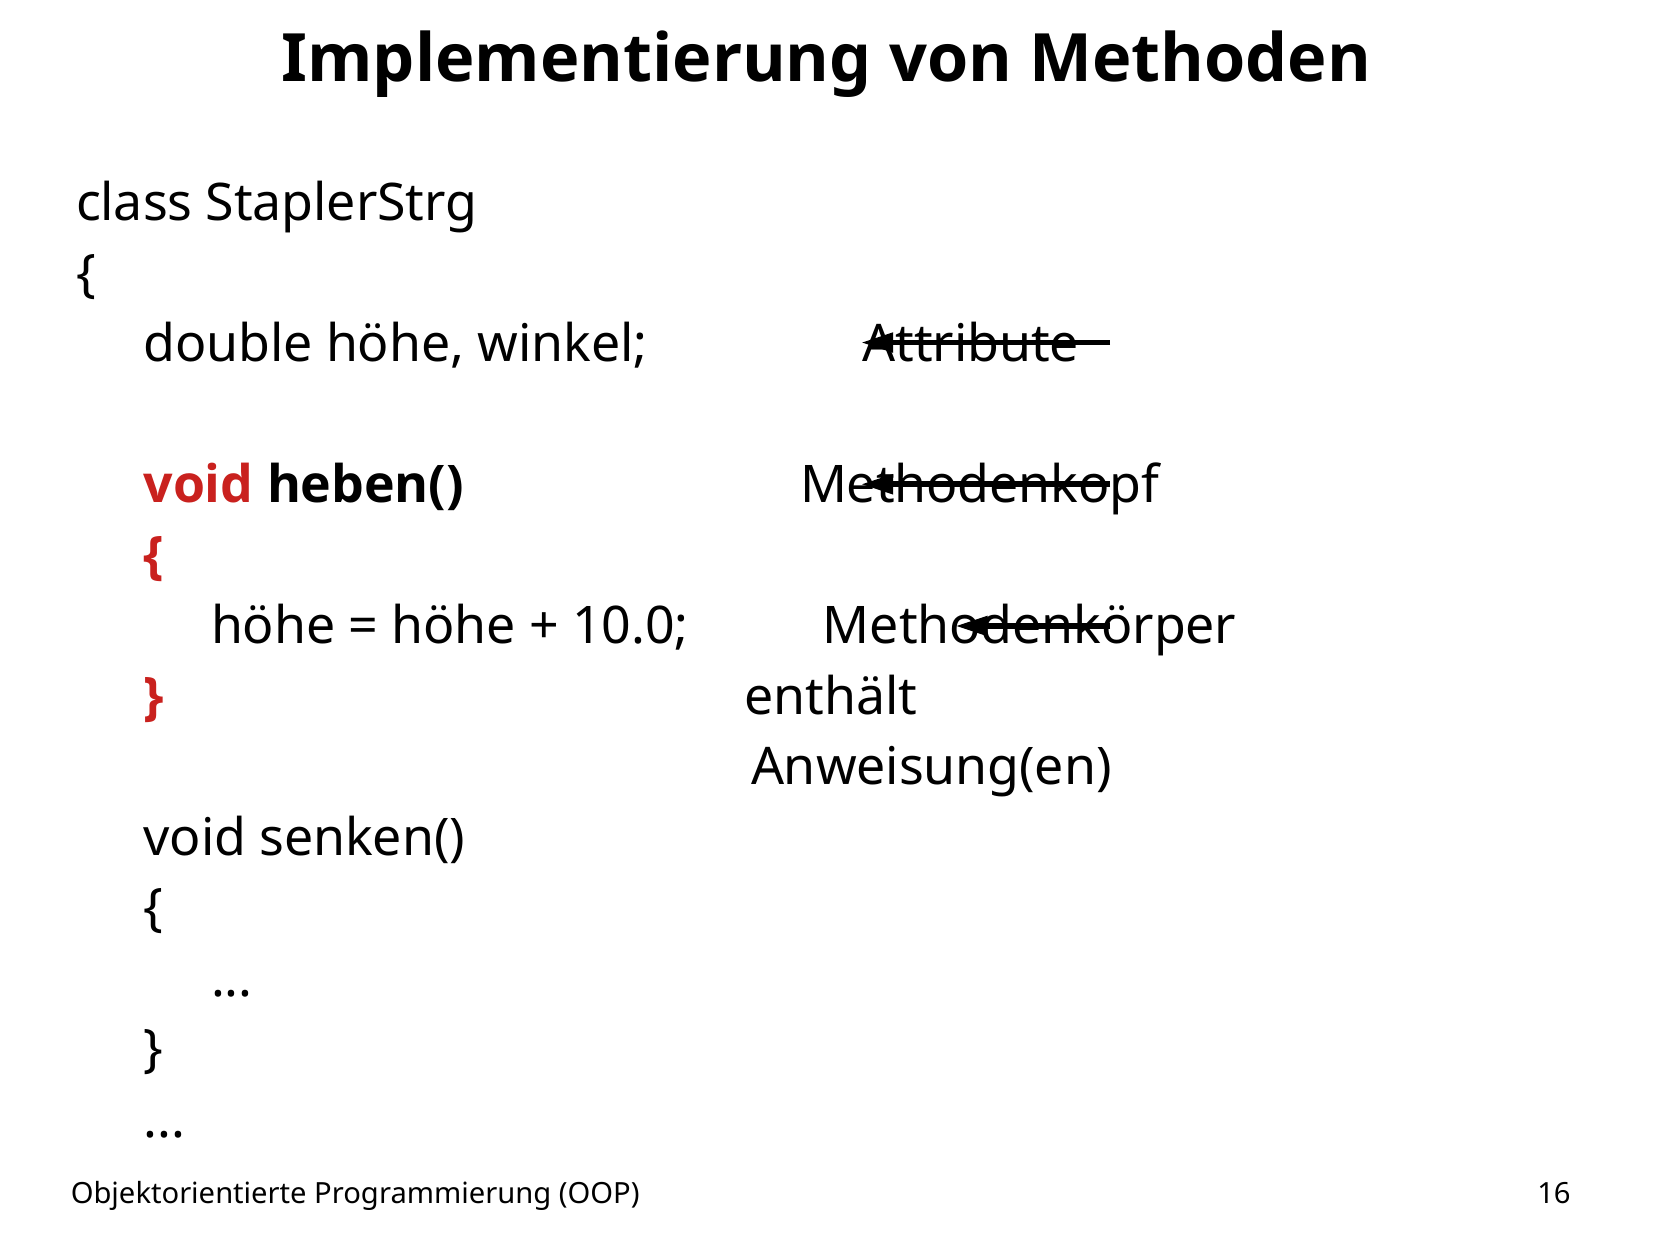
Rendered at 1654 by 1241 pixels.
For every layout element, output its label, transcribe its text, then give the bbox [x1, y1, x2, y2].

title Implementierung von Methoden [0, 5, 1654, 107]
list class StaplerStrg { double höhe, winkel; Attribute void heben() Methodenkopf { höhe = höhe + 10.0; Methodenkörper } enthält Anweisung(en) void senken() { ... } ... [35, 165, 1619, 1158]
